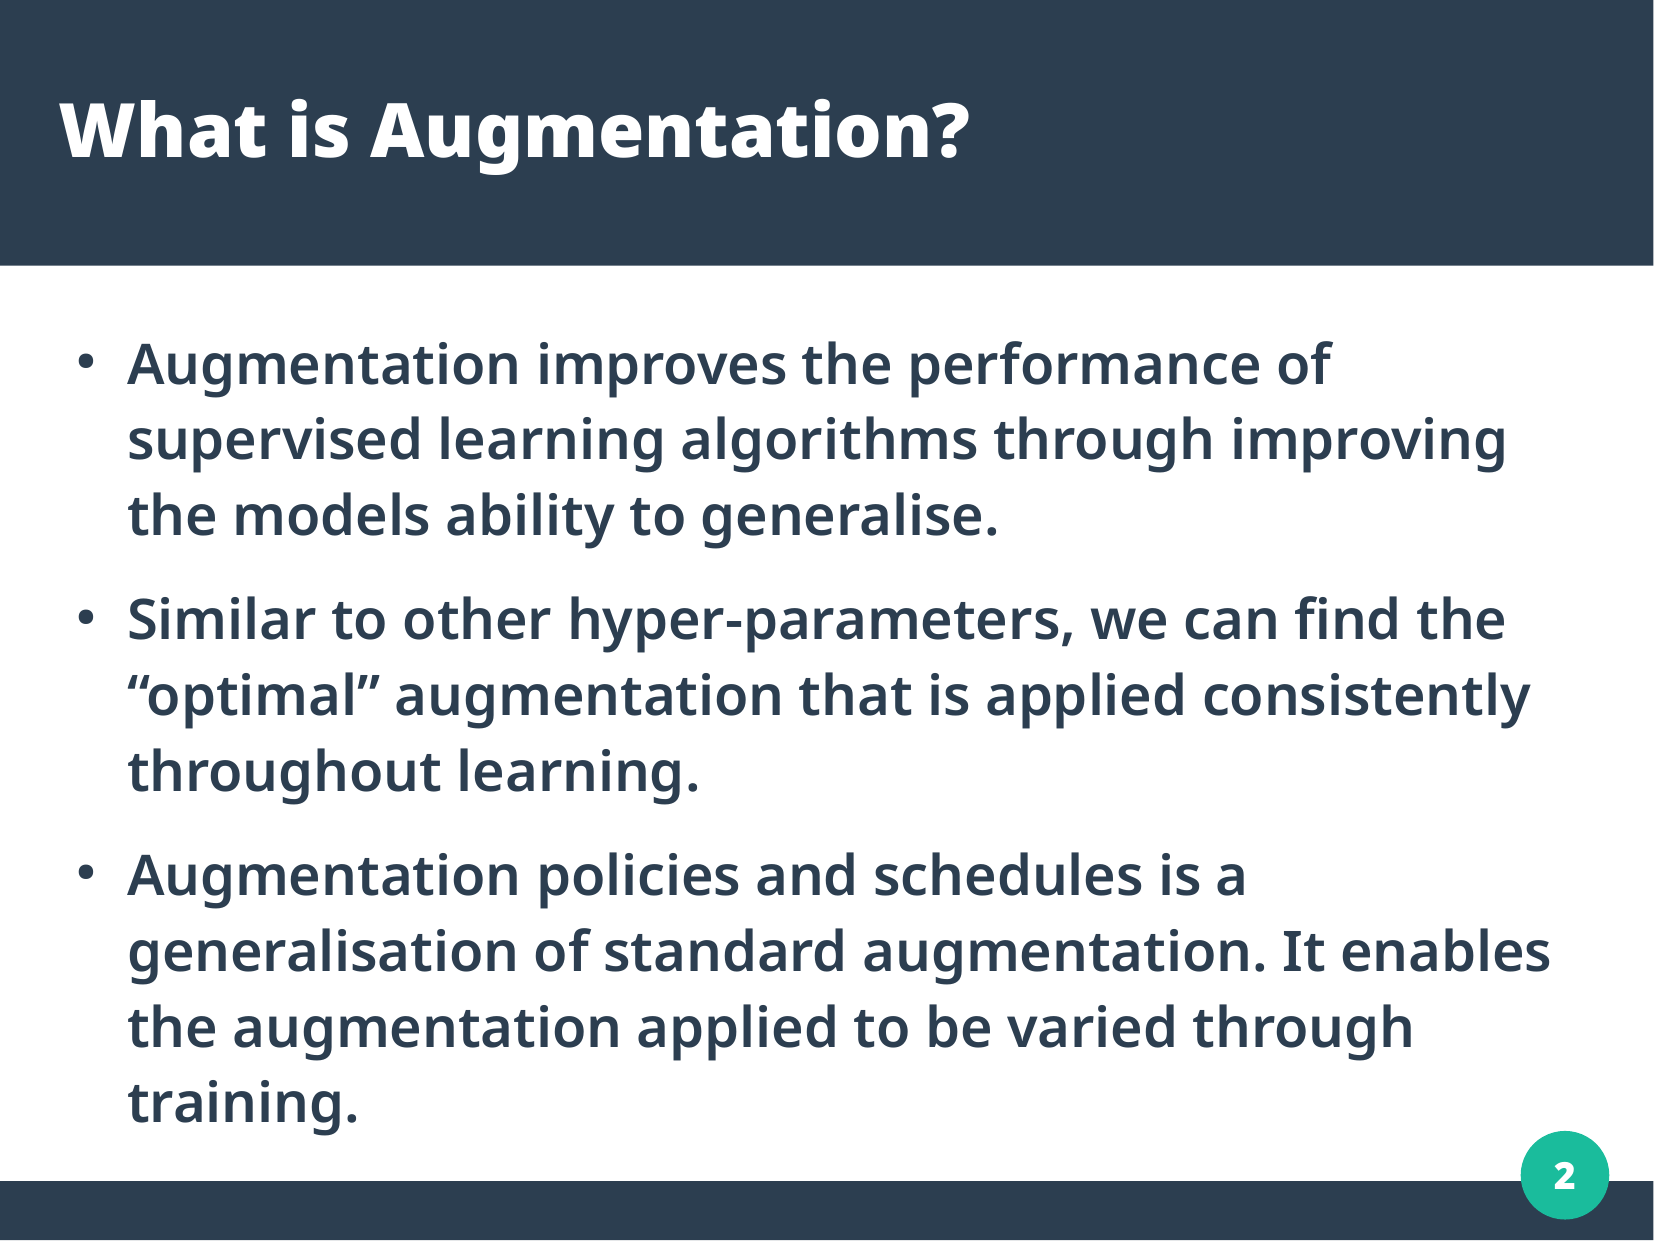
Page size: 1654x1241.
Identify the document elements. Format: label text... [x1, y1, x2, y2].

list Augmentation improves the performance of supervised learning algorithms through improving the models ability to generalise. Similar to other hyper-parameters, we can find the “optimal” augmentation that is applied consistently throughout learning. Augmentation policies and schedules is a generalisation of standard augmentation. It enables the augmentation applied to be varied through training. [59, 324, 1595, 1152]
title What is Augmentation? [59, 49, 1595, 207]
